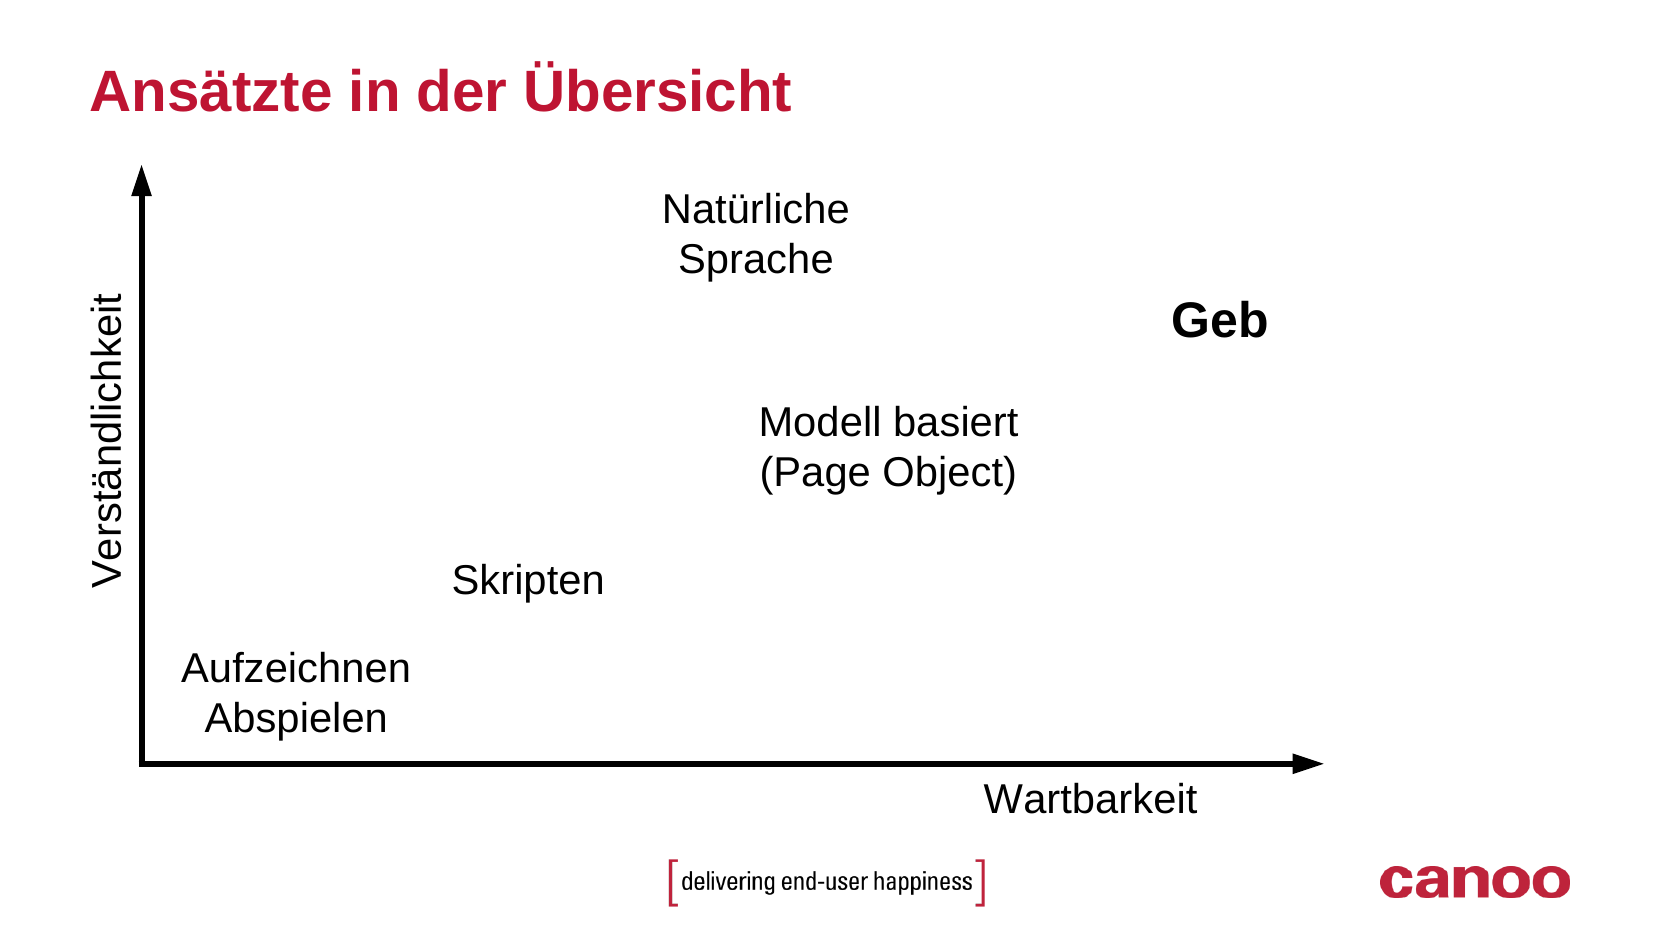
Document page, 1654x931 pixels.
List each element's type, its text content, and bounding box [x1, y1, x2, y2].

text_box Geb [1156, 280, 1292, 356]
title Ansätzte in der Übersicht [75, 45, 1591, 136]
text_box Wartbarkeit [968, 763, 1253, 839]
text_box Natürliche Sprache [647, 174, 902, 310]
text_box Modell basiert (Page Object) [743, 387, 1085, 523]
picture [1380, 866, 1570, 898]
text_box Skripten [436, 545, 650, 621]
picture [662, 855, 991, 910]
text_box Aufzeichnen Abspielen [166, 633, 471, 769]
text_box Verständlichkeit [71, 224, 147, 604]
